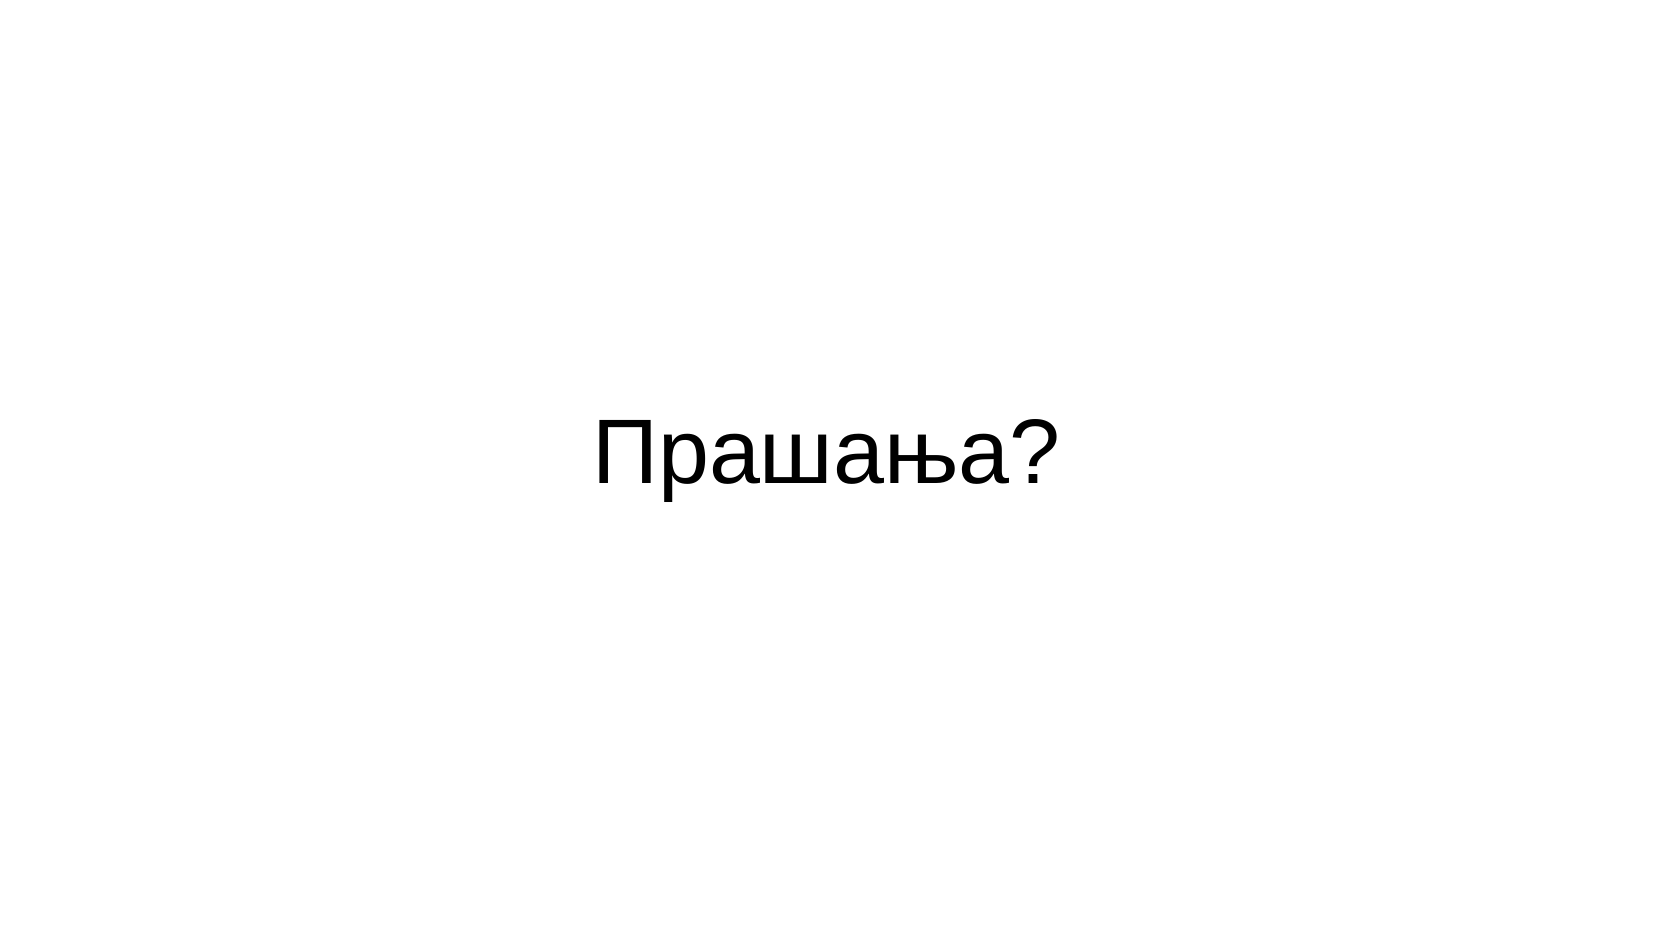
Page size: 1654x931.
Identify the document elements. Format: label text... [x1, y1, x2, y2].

title Прашања? [82, 373, 1571, 529]
